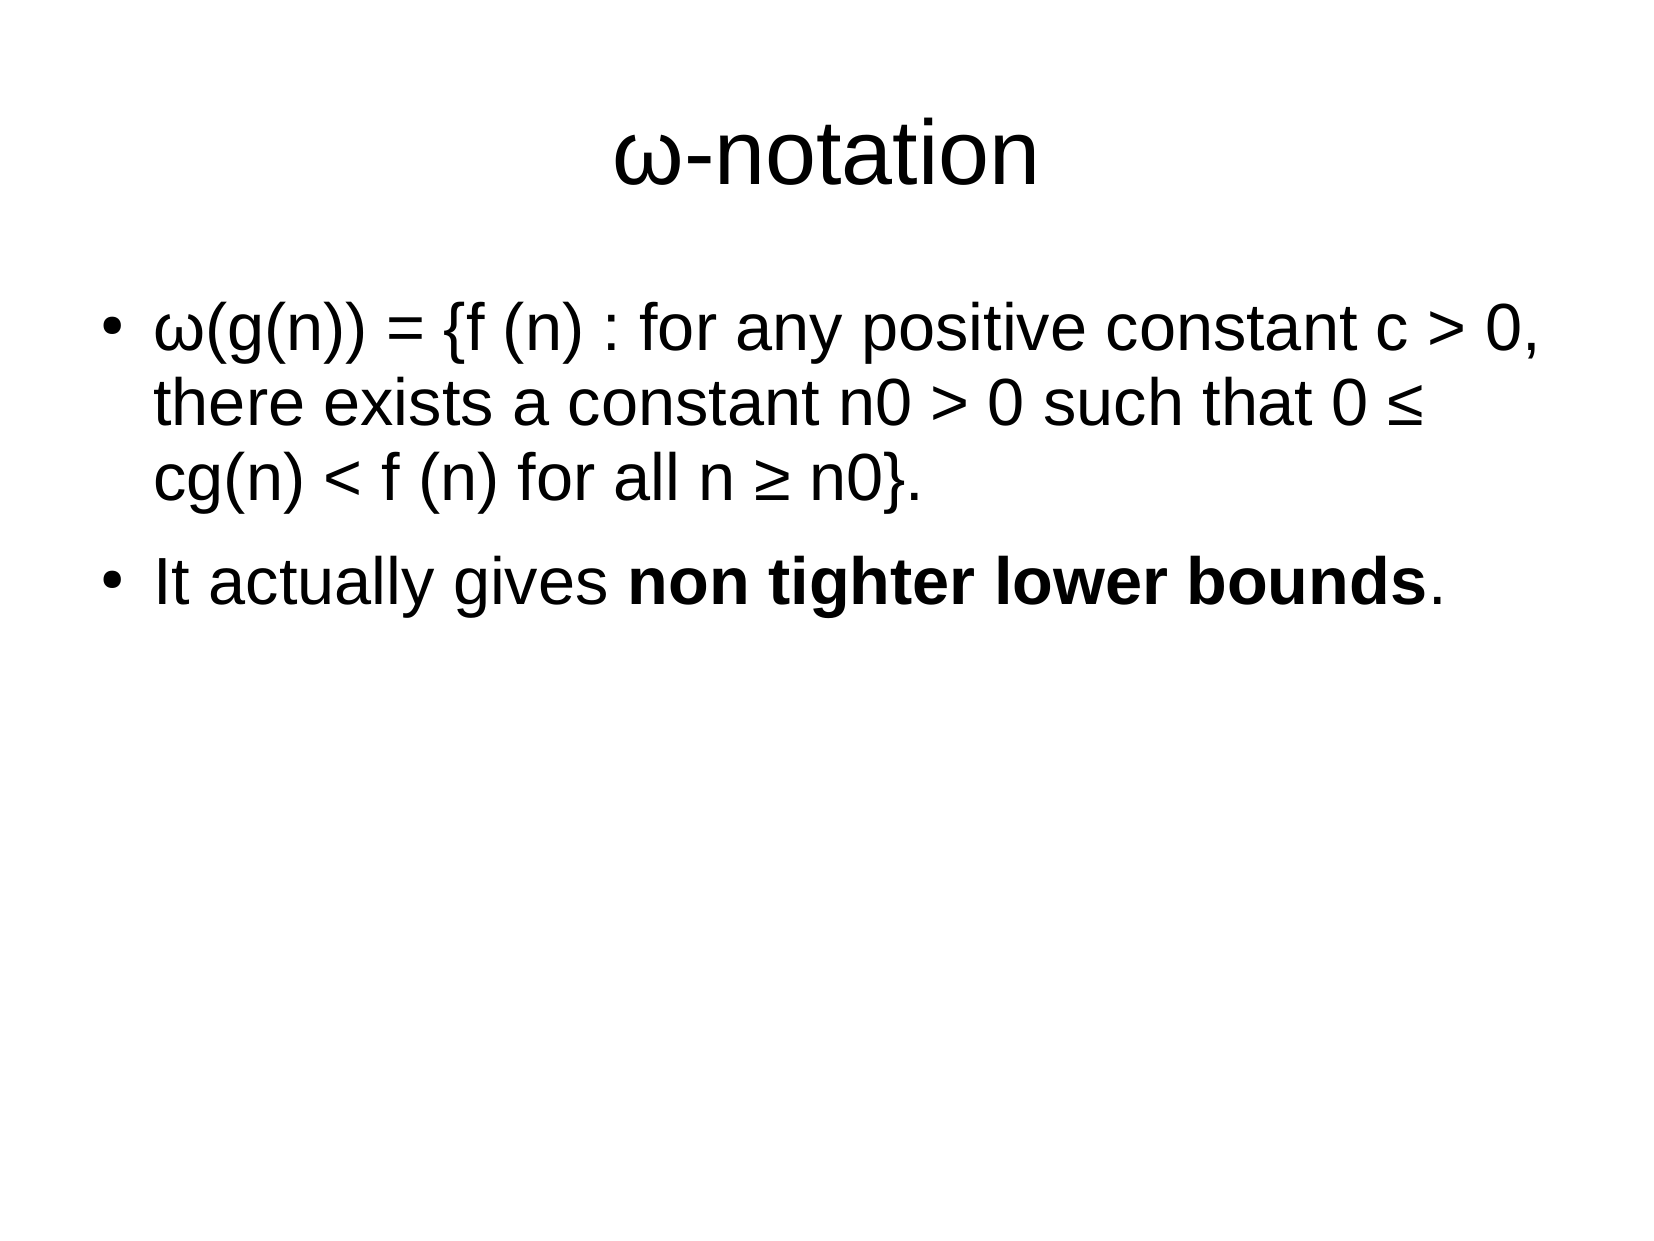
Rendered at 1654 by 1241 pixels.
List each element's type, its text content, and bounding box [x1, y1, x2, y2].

list ω(g(n)) = {f (n) : for any positive constant c > 0, there exists a constant n0 > 0 such that 0 ≤ cg(n) < f (n) for all n ≥ n0}. It actually gives non tighter lower bounds. [82, 290, 1571, 1109]
title ω-notation [82, 49, 1571, 257]
